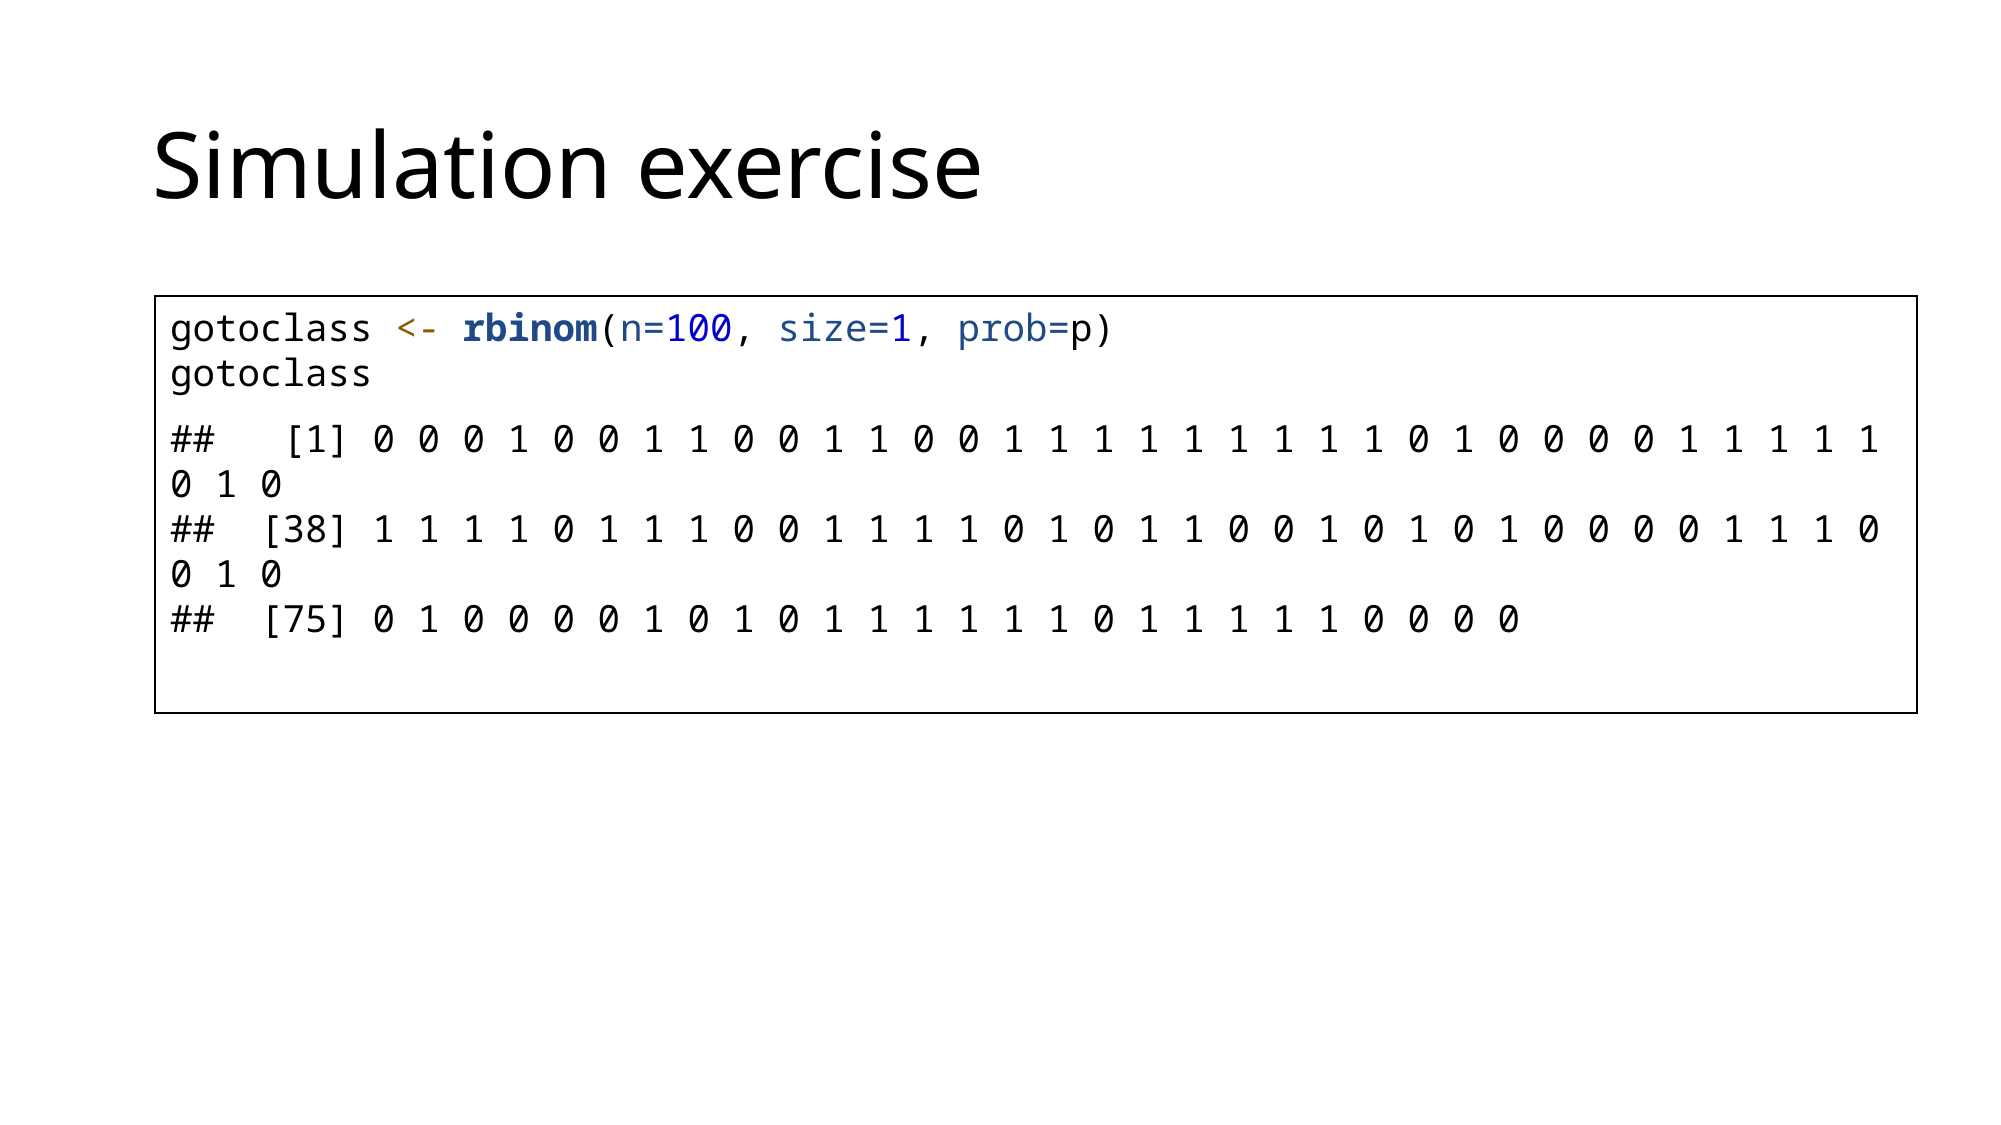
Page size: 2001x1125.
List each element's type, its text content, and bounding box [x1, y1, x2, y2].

title Simulation exercise [137, 59, 1863, 278]
text_box gotoclass <- rbinom(n=100, size=1, prob=p) gotoclass ## [1] 0 0 0 1 0 0 1 1 0 0 1 1 0 0 1 1 1 1 1 1 1 1 1 0 1 0 0 0 0 1 1 1 1 1 0 1 0 ## [38] 1 1 1 1 0 1 1 1 0 0 1 1 1 1 0 1 0 1 1 0 0 1 0 1 0 1 0 0 0 0 1 1 1 0 0 1 0 ## [75] 0 1 0 0 0 0 1 0 1 0 1 1 1 1 1 1 0 1 1 1 1 1 0 0 0 0 [155, 296, 1918, 627]
